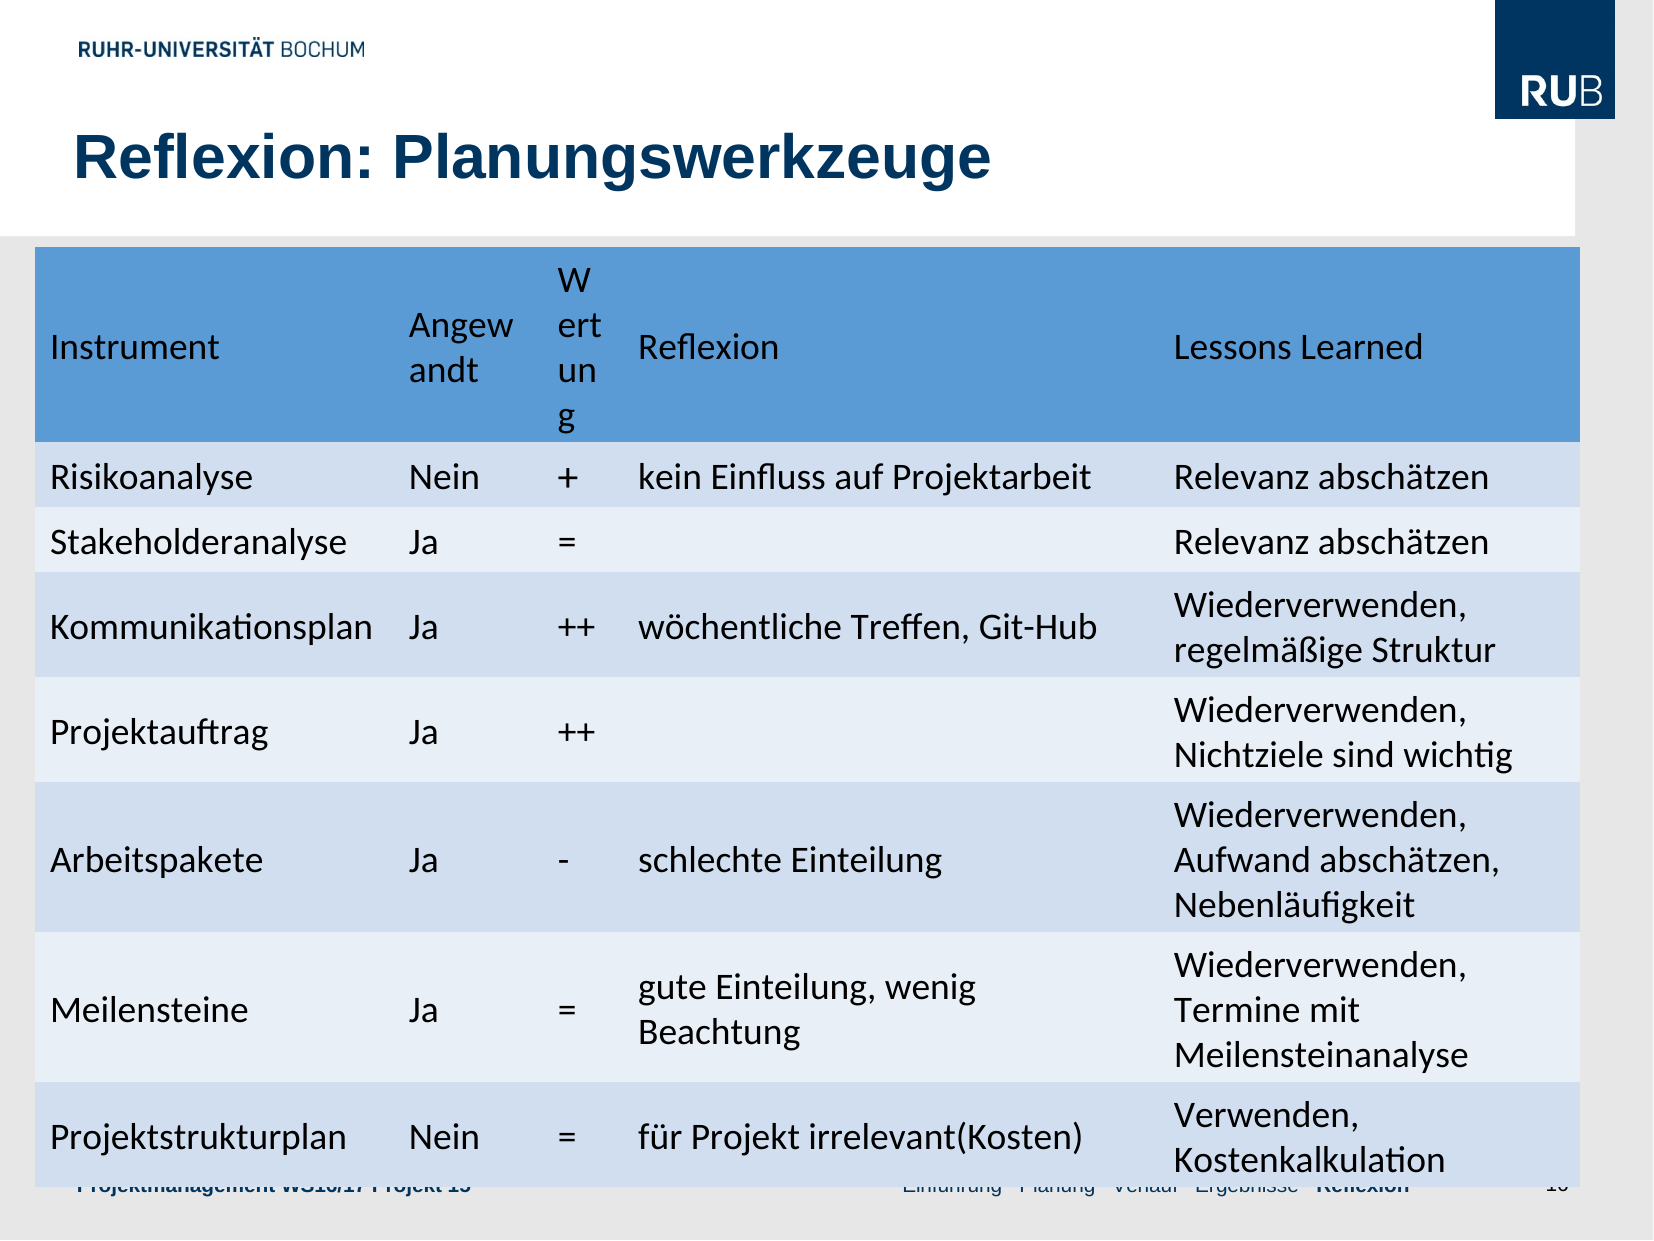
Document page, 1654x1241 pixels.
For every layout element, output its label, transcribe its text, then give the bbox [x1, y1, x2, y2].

text_box Projektmanagement WS16/17 Projekt 15 Einführung Planung Verlauf Ergebnisse Reflexion [76, 1187, 1460, 1197]
table_cell für Projekt irrelevant(Kosten) [623, 1082, 1159, 1187]
table_cell Kommunikationsplan [35, 572, 394, 677]
table_cell Meilensteine [35, 932, 394, 1082]
table_cell [623, 677, 1159, 782]
table_cell schlechte Einteilung [623, 782, 1159, 932]
table_cell kein Einfluss auf Projektarbeit [623, 442, 1159, 507]
table_cell Ja [394, 507, 543, 572]
picture [1495, 0, 1615, 119]
table_cell + [543, 442, 623, 507]
table_cell ++ [543, 677, 623, 782]
text_box Reflexion: Planungswerkzeuge [73, 115, 1258, 191]
table_cell Nein [394, 442, 543, 507]
table_cell = [543, 932, 623, 1082]
table_cell Wiederverwenden, Aufwand abschätzen, Nebenläufigkeit [1159, 782, 1580, 932]
table_cell Ja [394, 572, 543, 677]
table_cell Projektstrukturplan [35, 1082, 394, 1187]
table_cell [623, 507, 1159, 572]
table_header Instrument [35, 247, 394, 442]
table_cell Ja [394, 782, 543, 932]
table_cell Arbeitspakete [35, 782, 394, 932]
table_header Reflexion [623, 247, 1159, 442]
table_header Angewandt [394, 247, 543, 442]
table_cell Wiederverwenden, regelmäßige Struktur [1159, 572, 1580, 677]
table_cell - [543, 782, 623, 932]
table_cell gute Einteilung, wenig Beachtung [623, 932, 1159, 1082]
table_cell Projektauftrag [35, 677, 394, 782]
table_cell Risikoanalyse [35, 442, 394, 507]
table_cell wöchentliche Treffen, Git-Hub [623, 572, 1159, 677]
picture [79, 37, 364, 57]
table_cell = [543, 1082, 623, 1187]
table_cell Ja [394, 932, 543, 1082]
table_cell Ja [394, 677, 543, 782]
table_cell Verwenden, Kostenkalkulation [1159, 1082, 1580, 1187]
table_cell Relevanz abschätzen [1159, 507, 1580, 572]
table_header Lessons Learned [1159, 247, 1580, 442]
table_cell = [543, 507, 623, 572]
table_cell Stakeholderanalyse [35, 507, 394, 572]
table_cell Wiederverwenden, Termine mit Meilensteinanalyse [1159, 932, 1580, 1082]
table_cell Nein [394, 1082, 543, 1187]
table_cell Relevanz abschätzen [1159, 442, 1580, 507]
table_cell Wiederverwenden, Nichtziele sind wichtig [1159, 677, 1580, 782]
table_header Wertung [543, 247, 623, 442]
table_cell ++ [543, 572, 623, 677]
